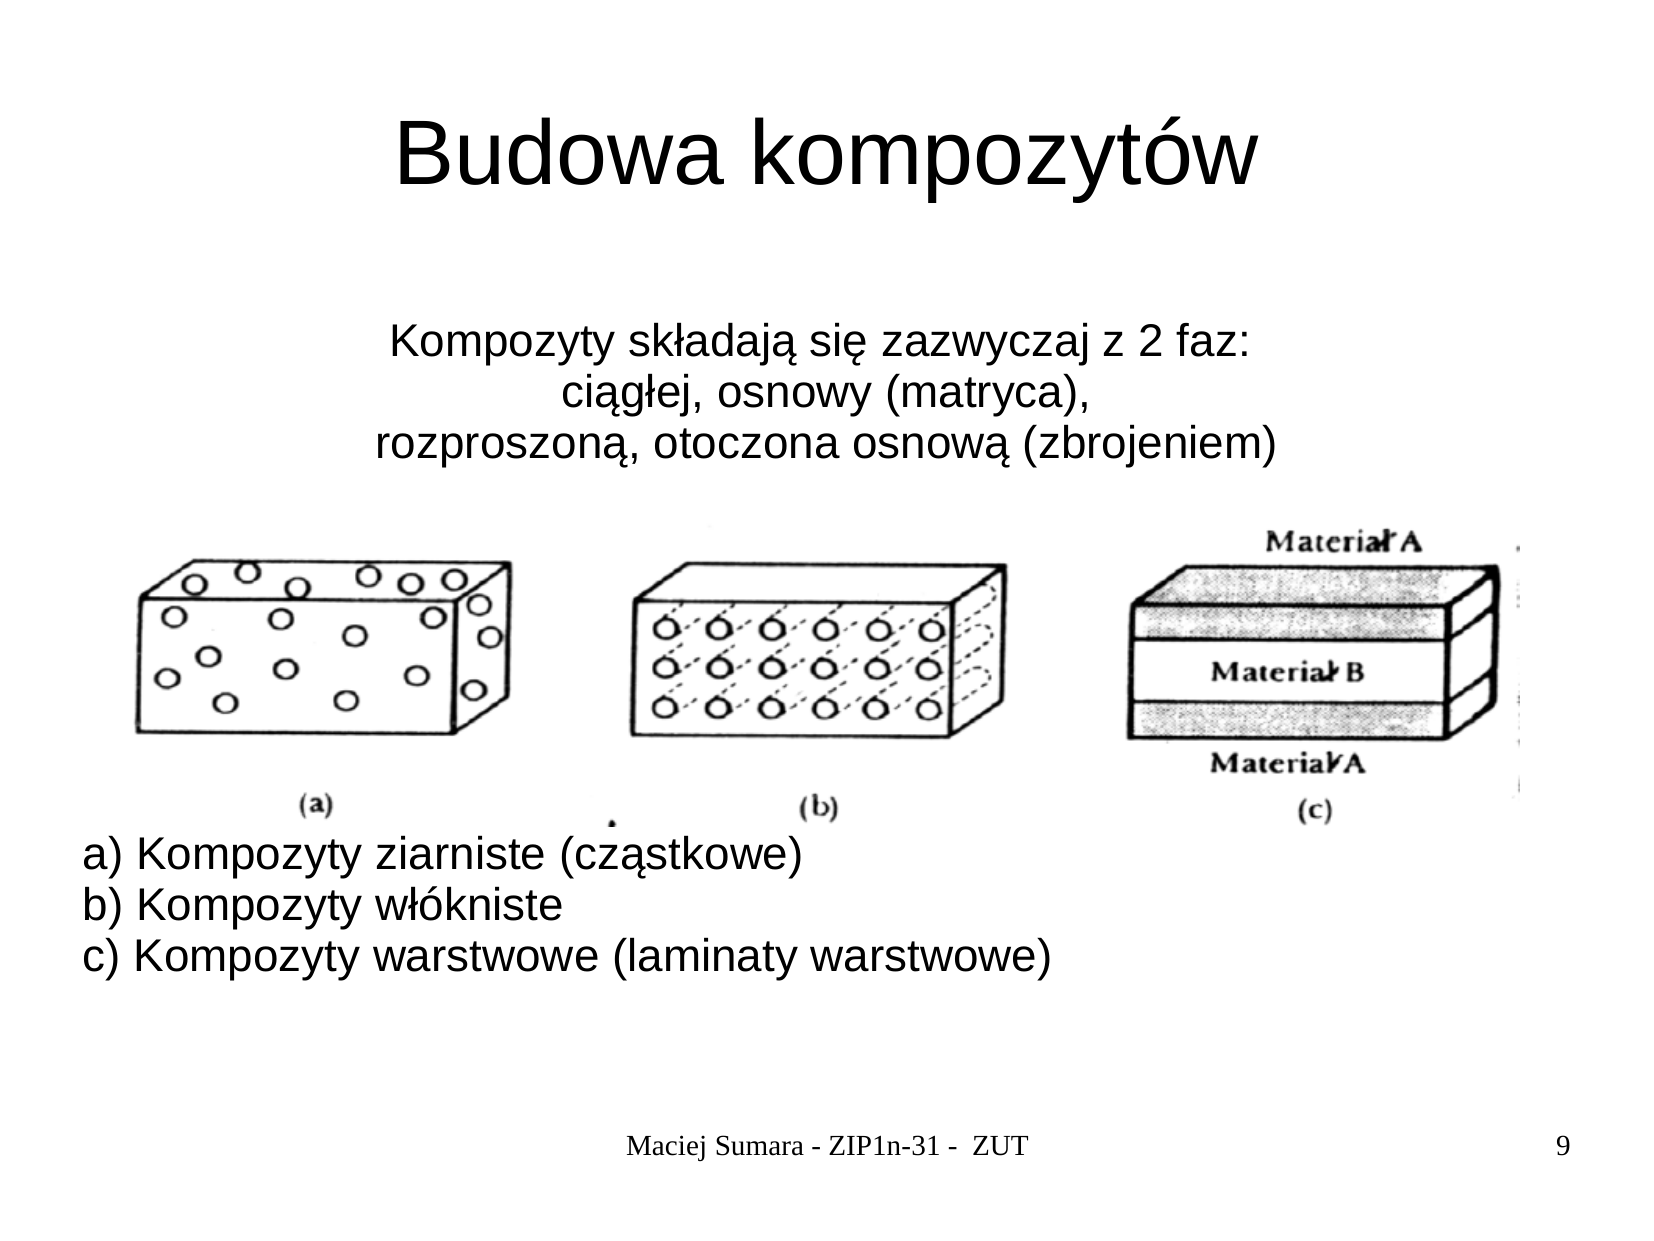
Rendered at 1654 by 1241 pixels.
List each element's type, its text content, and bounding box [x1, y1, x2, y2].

picture [118, 512, 1520, 827]
subtitle Kompozyty składają się zazwyczaj z 2 faz: ciągłej, osnowy (matryca), rozproszoną, otoczona osnową (zbrojeniem) a) Kompozyty ziarniste (cząstkowe) b) Kompozyty włókniste c) Kompozyty warstwowe (laminaty warstwowe) [82, 297, 1571, 1102]
title Budowa kompozytów [82, 49, 1571, 257]
